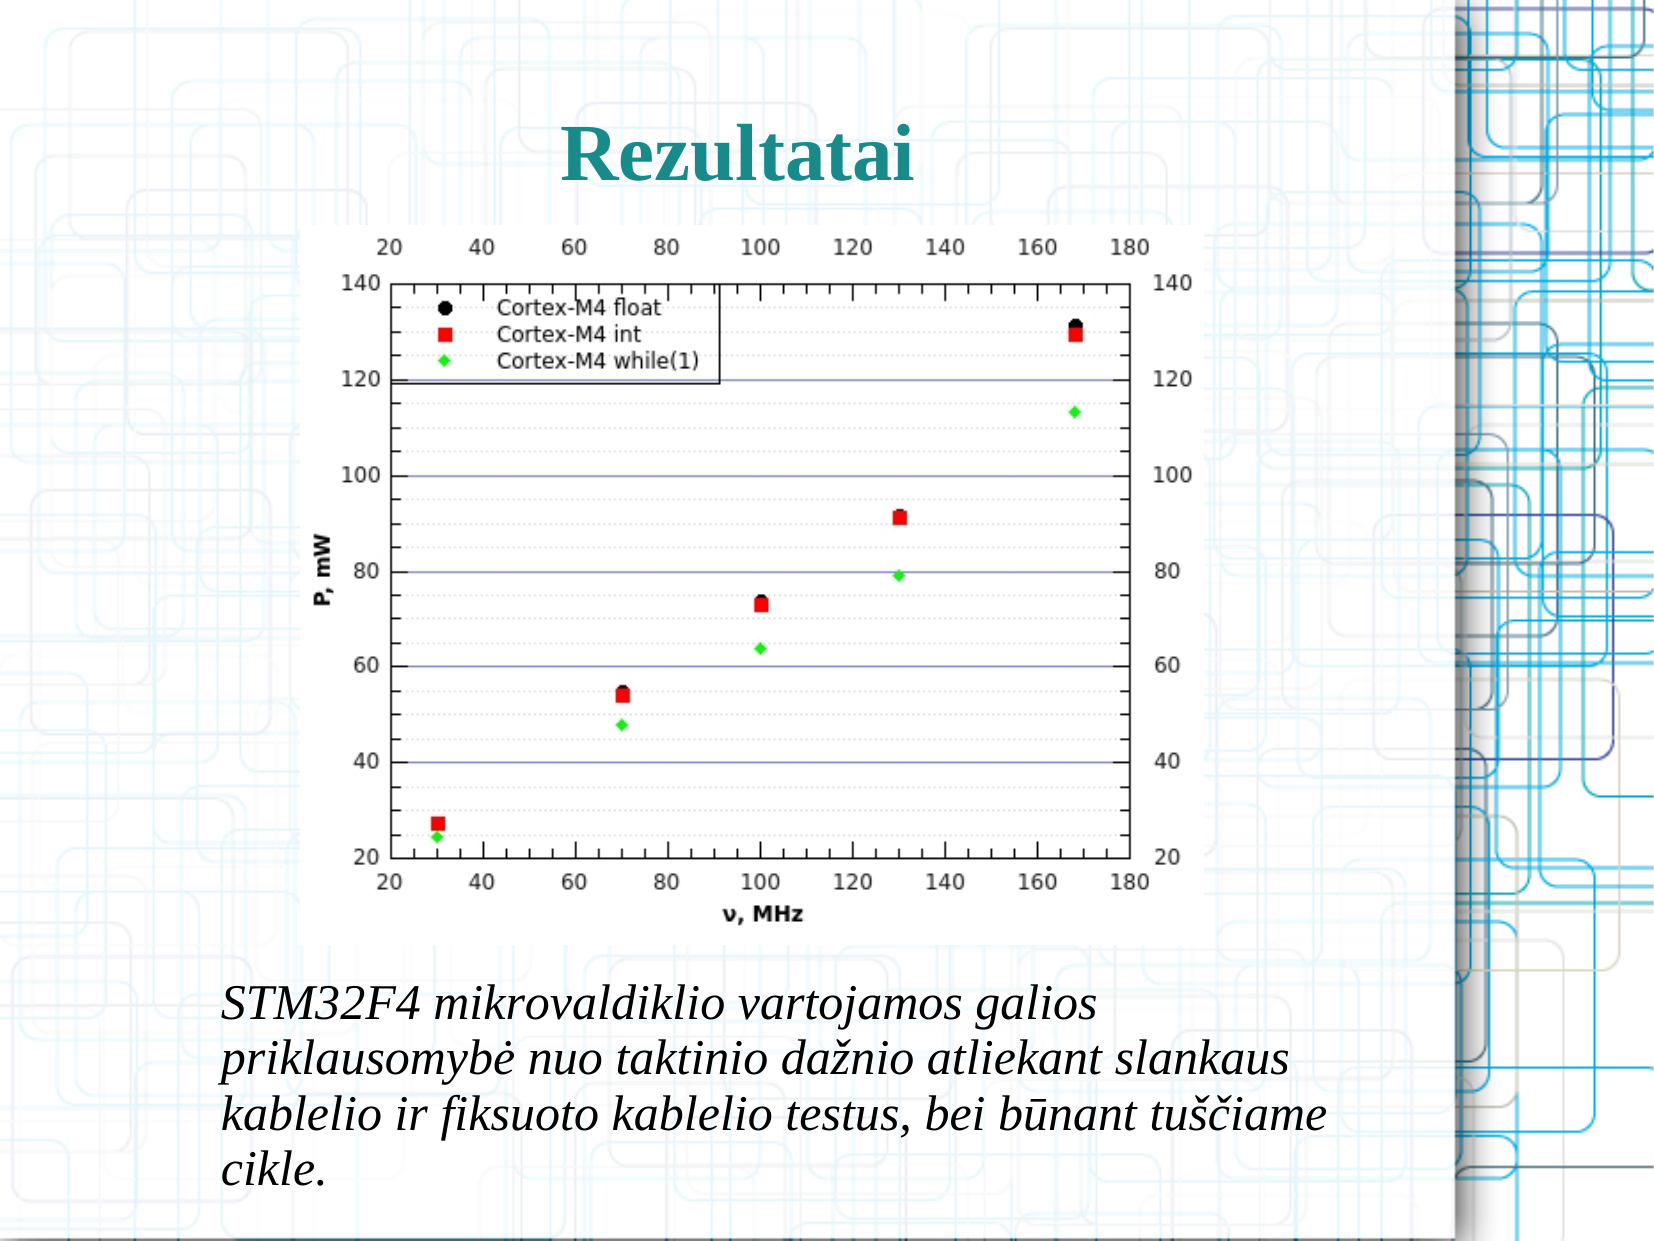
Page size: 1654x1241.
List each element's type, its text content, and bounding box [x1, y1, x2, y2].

picture [0, 0, 1654, 1241]
title Rezultatai [59, 49, 1418, 257]
list STM32F4 mikrovaldiklio vartojamos galios priklausomybė nuo taktinio dažnio atliekant slankaus kablelio ir fiksuoto kablelio testus, bei būnant tuščiame cikle. [150, 975, 1351, 1197]
